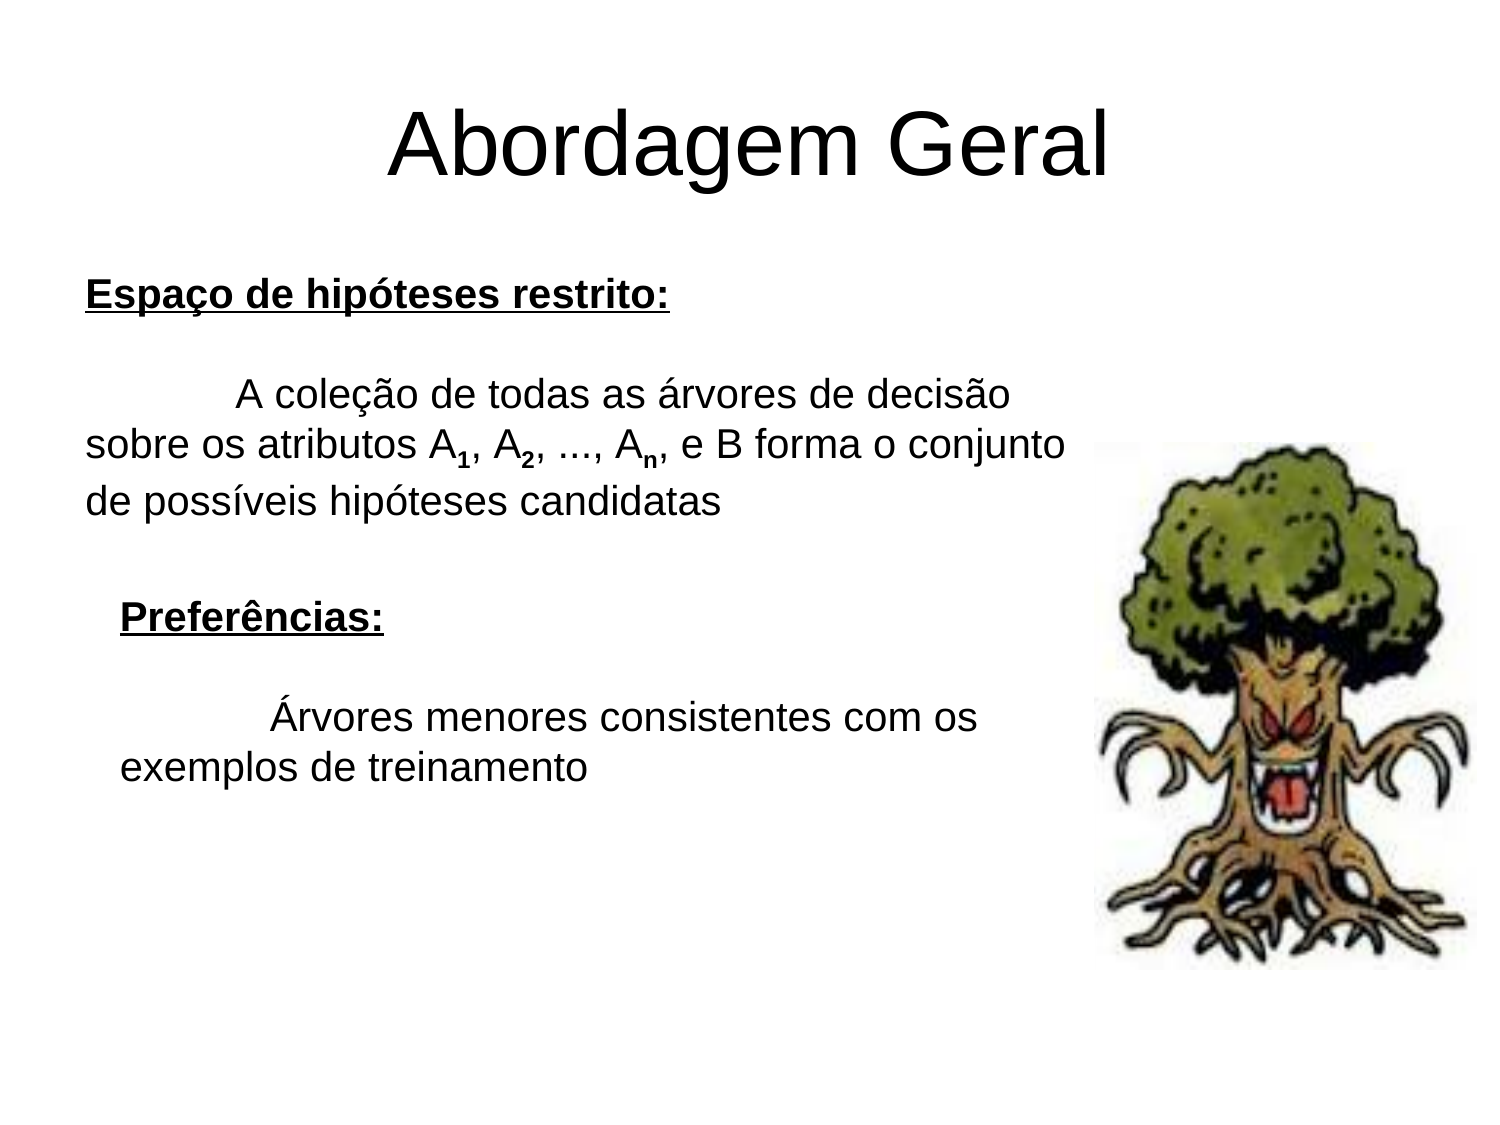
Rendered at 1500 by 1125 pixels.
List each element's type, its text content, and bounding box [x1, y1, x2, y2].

text_box Espaço de hipóteses restrito: A coleção de todas as árvores de decisão sobre os atributos A1, A2, ..., An, e B forma o conjunto de possíveis hipóteses candidatas [70, 259, 1123, 532]
title Abordagem Geral [75, 45, 1426, 233]
picture [1094, 442, 1477, 970]
text_box Preferências: Árvores menores consistentes com os exemplos de treinamento [105, 581, 1063, 798]
